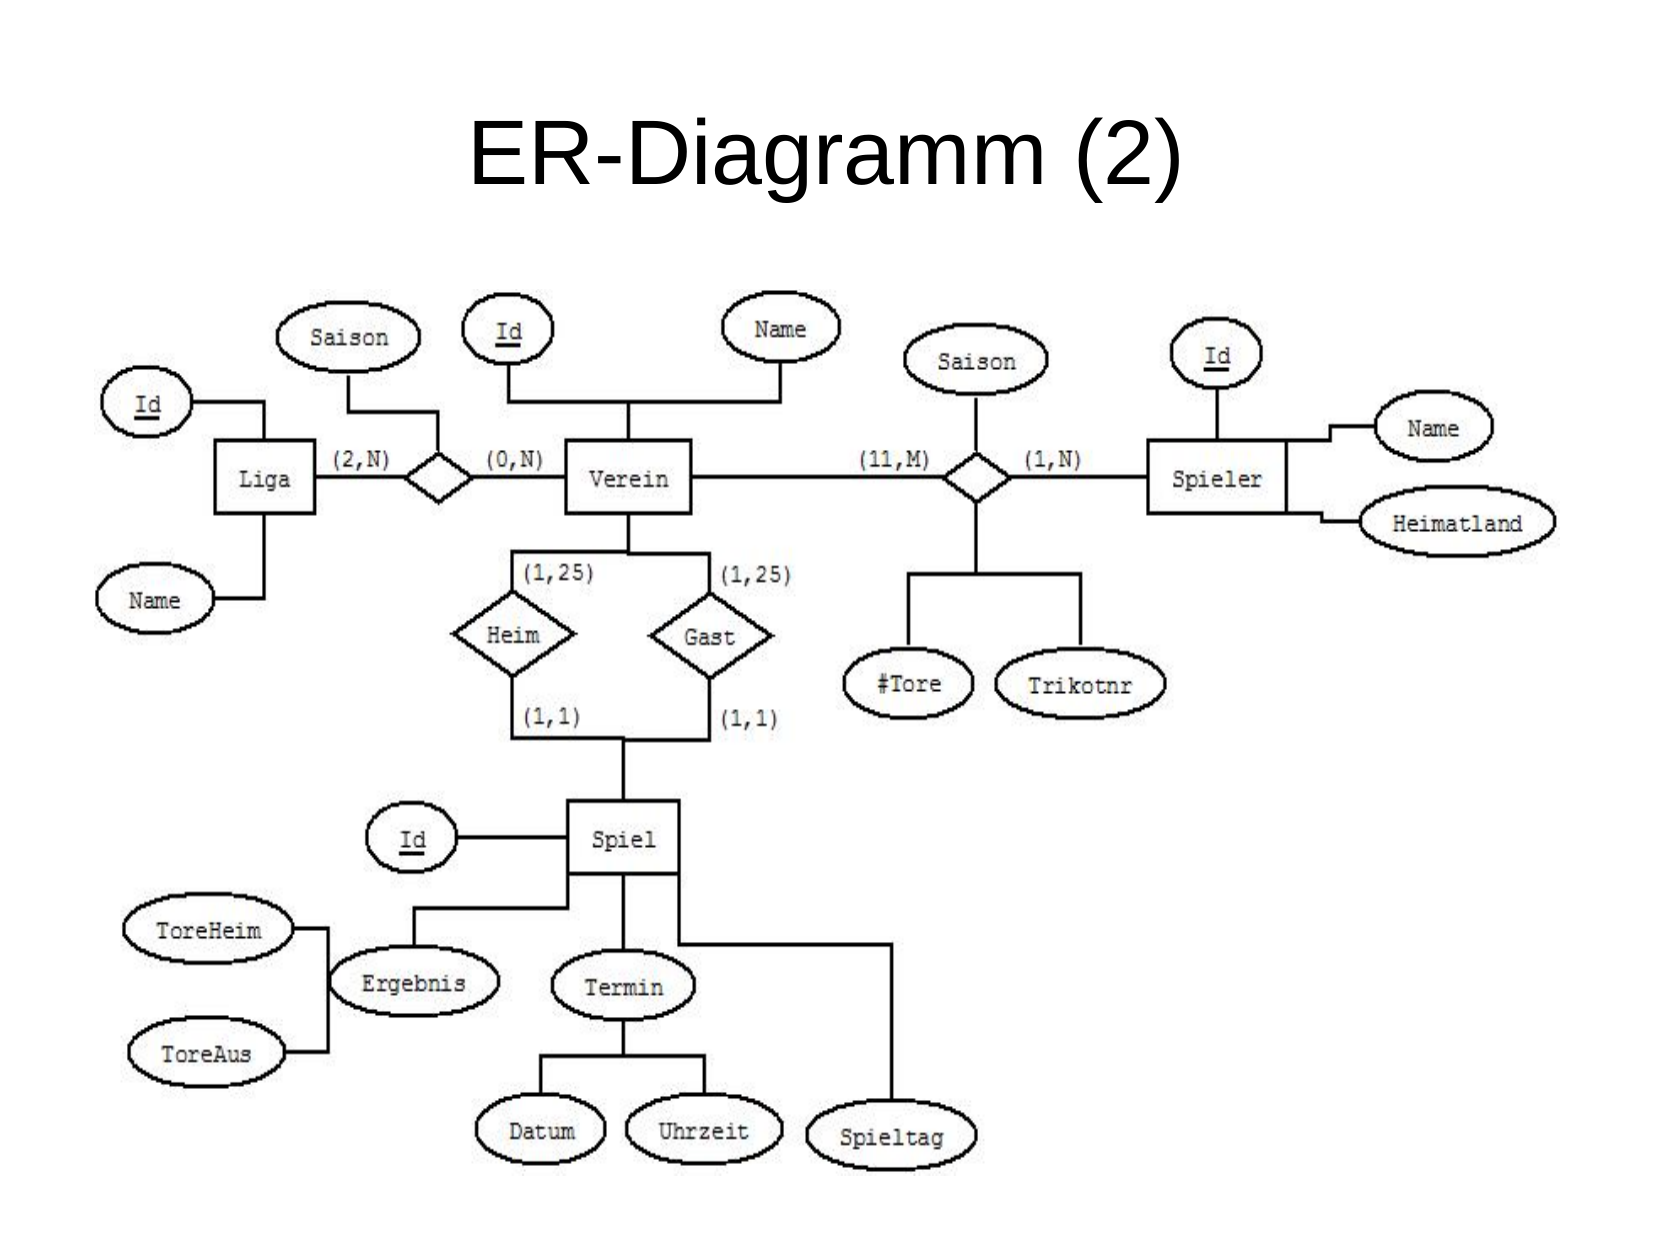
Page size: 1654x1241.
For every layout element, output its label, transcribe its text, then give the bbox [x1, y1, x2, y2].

title ER-Diagramm (2) [82, 49, 1571, 257]
picture [94, 289, 1560, 1176]
